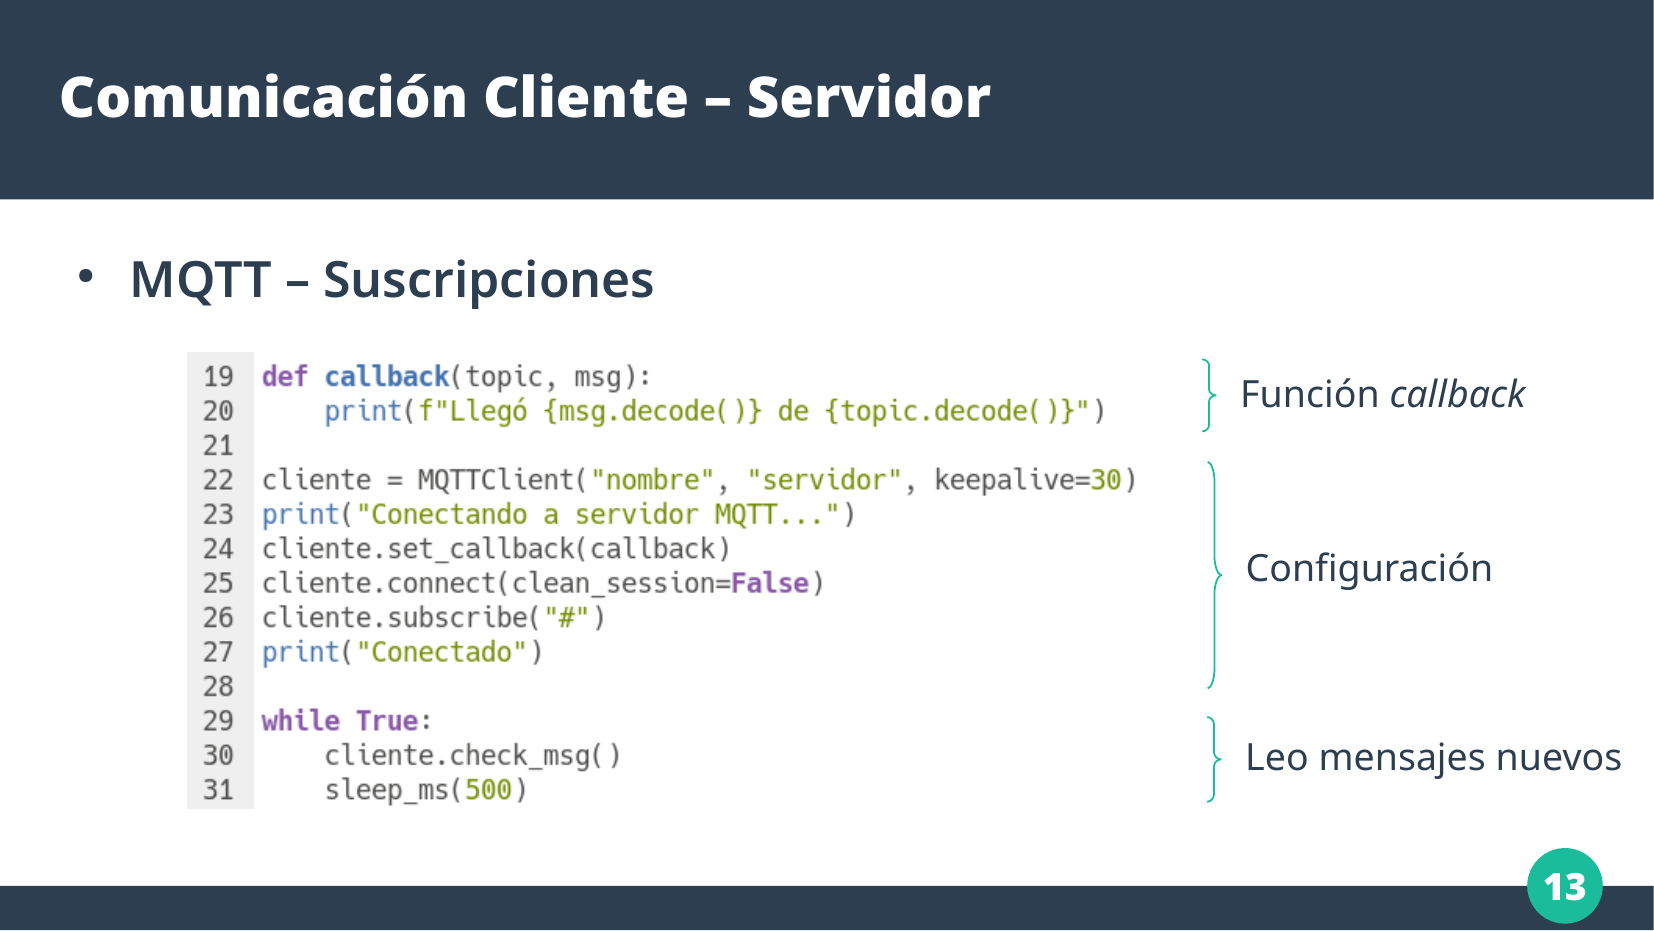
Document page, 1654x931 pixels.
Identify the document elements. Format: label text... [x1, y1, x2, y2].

list MQTT – Suscripciones [59, 243, 1595, 338]
text_box Configuración [1230, 459, 1523, 668]
title Comunicación Cliente – Servidor [59, 37, 1595, 155]
text_box Leo mensajes nuevos [1230, 668, 1654, 845]
picture [187, 352, 1167, 809]
text_box Función callback [1225, 358, 1518, 427]
